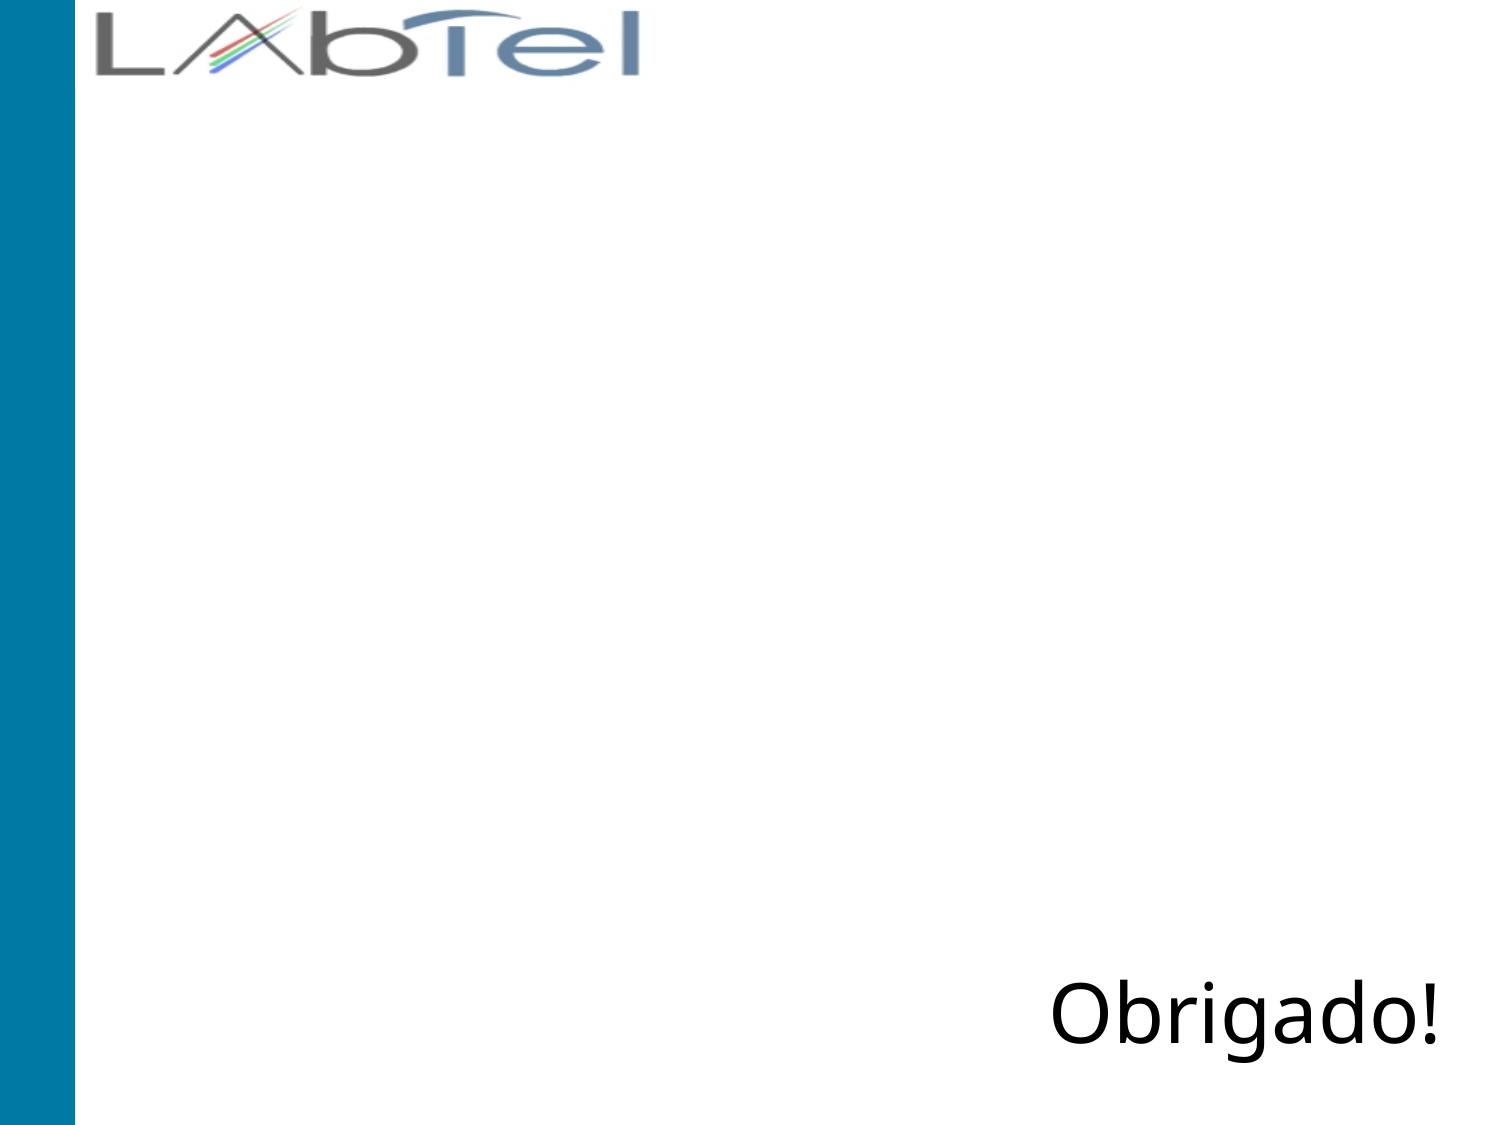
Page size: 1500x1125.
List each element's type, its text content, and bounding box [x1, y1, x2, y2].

picture [76, 0, 676, 88]
text_box Obrigado! [1033, 952, 1459, 1068]
